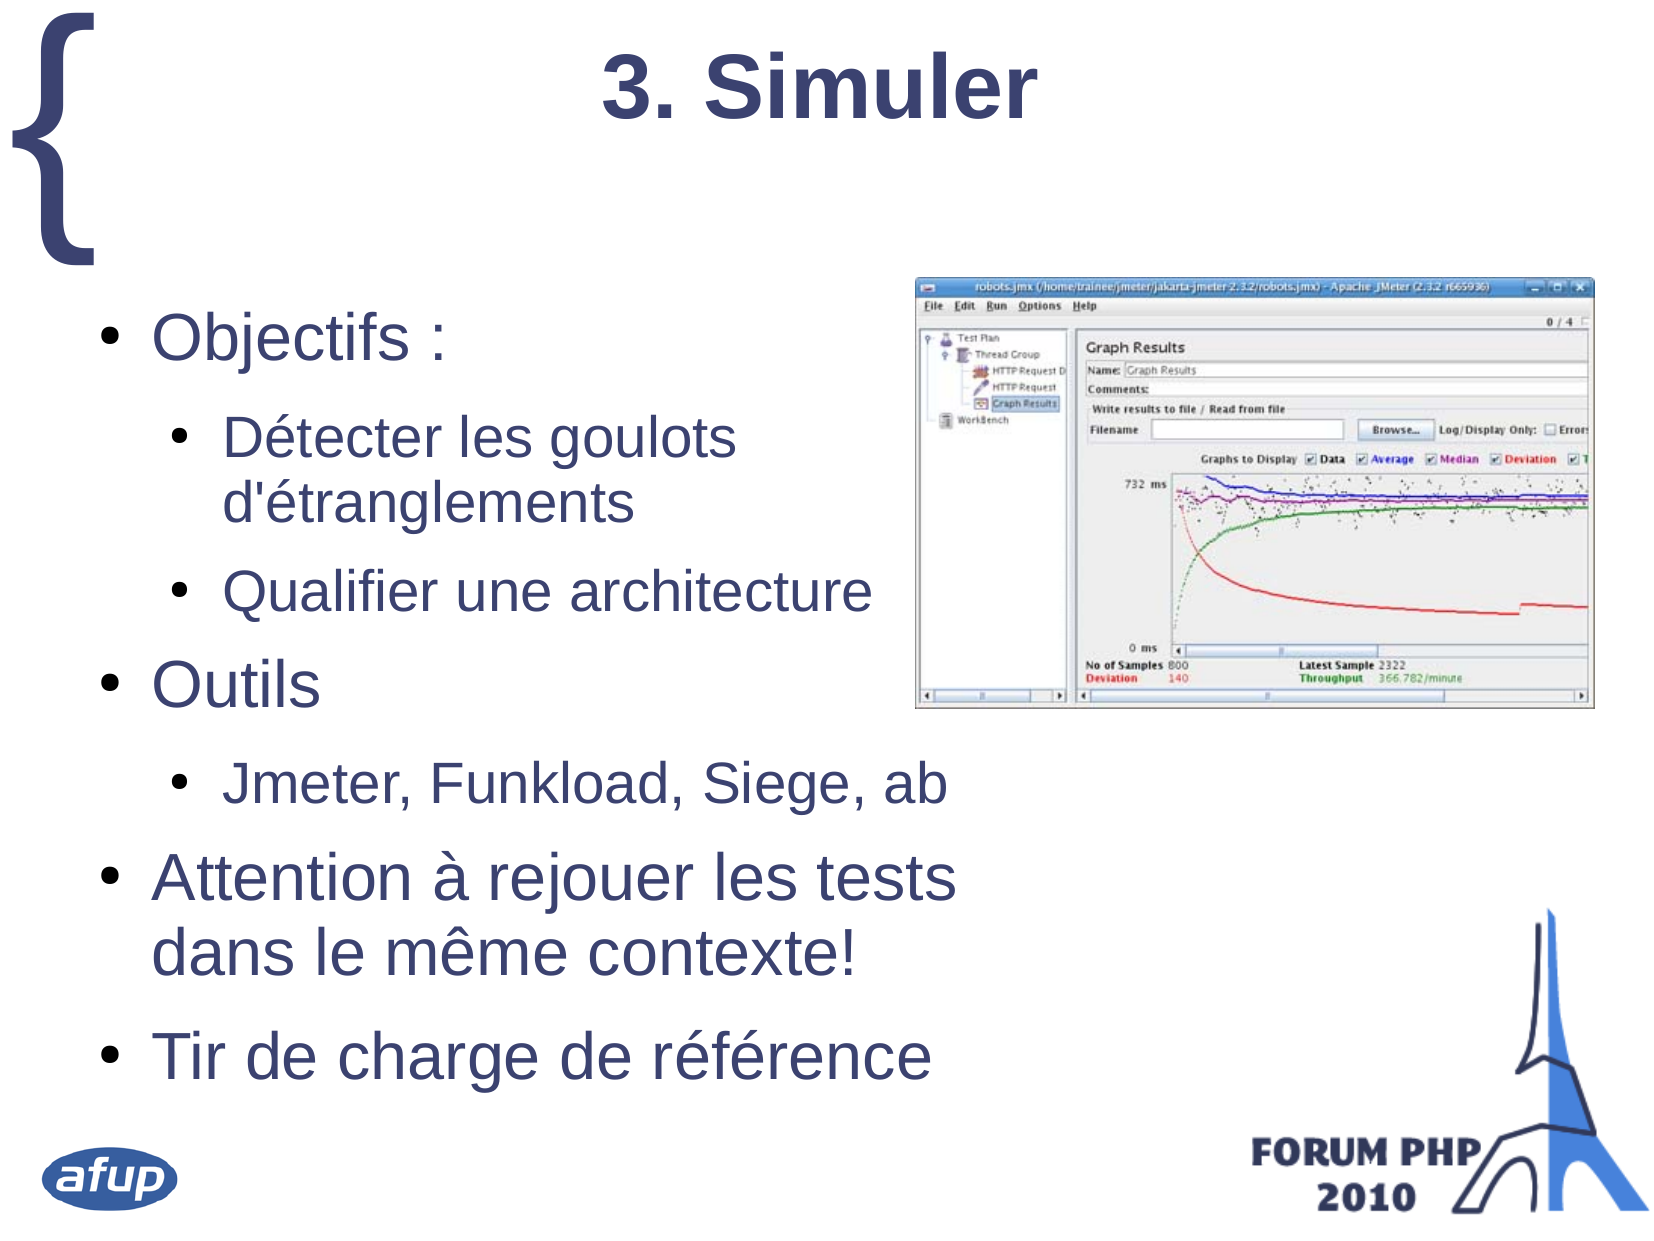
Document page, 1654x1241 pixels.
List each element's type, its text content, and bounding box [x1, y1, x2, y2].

list Objectifs : Détecter les goulots d'étranglements Qualifier une architecture Outils Jmeter, Funkload, Siege, ab Attention à rejouer les tests dans le même contexte! Tir de charge de référence [80, 300, 967, 1119]
picture [915, 277, 1595, 709]
picture [41, 1146, 178, 1211]
title 3. Simuler [76, 35, 1565, 243]
picture [1240, 872, 1650, 1241]
